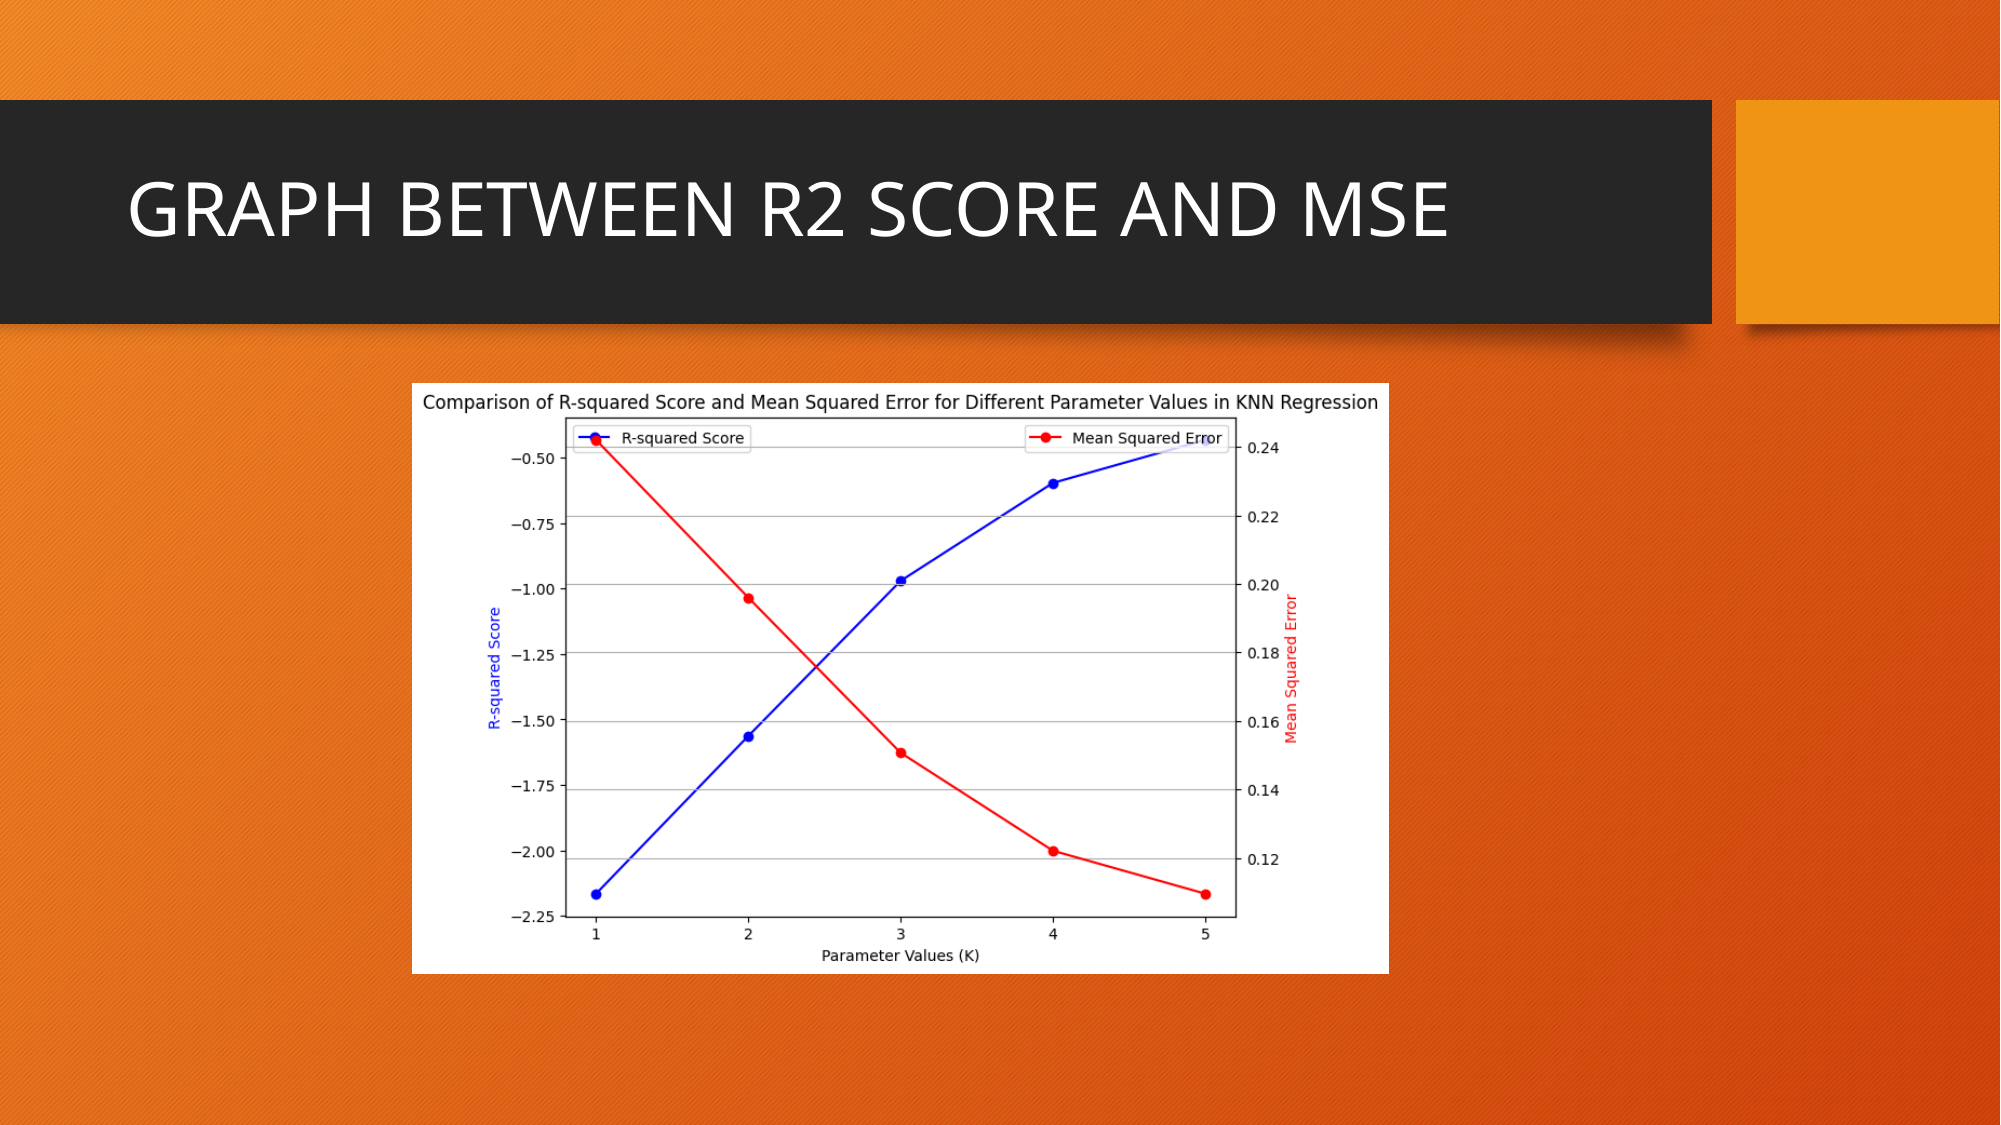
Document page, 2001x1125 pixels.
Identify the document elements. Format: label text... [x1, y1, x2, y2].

title GRAPH BETWEEN R2 SCORE AND MSE [111, 123, 1689, 301]
picture [412, 383, 1389, 974]
